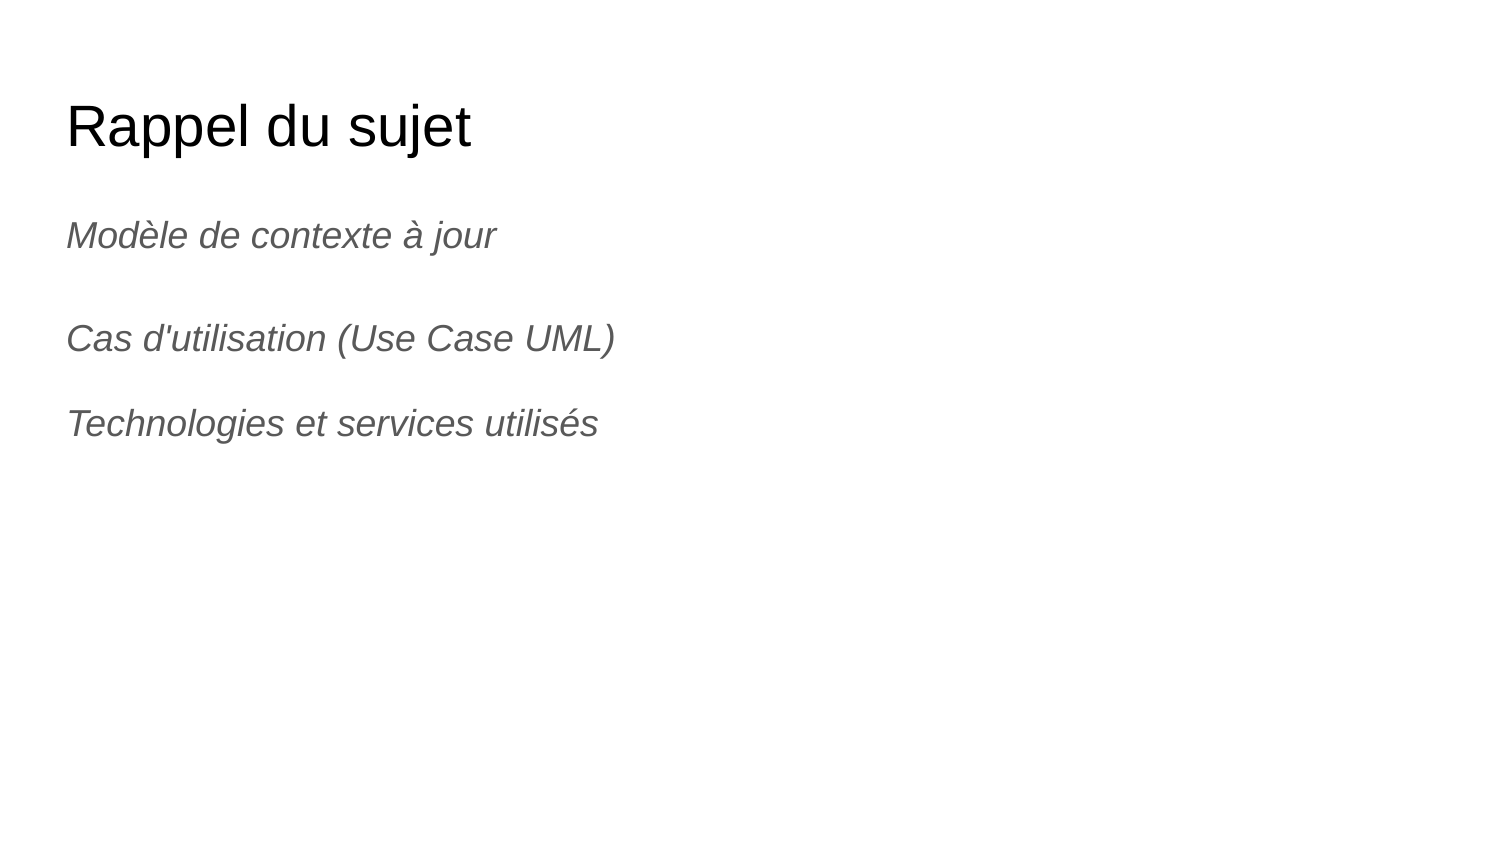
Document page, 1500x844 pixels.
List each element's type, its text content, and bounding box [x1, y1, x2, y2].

list Modèle de contexte à jour Cas d'utilisation (Use Case UML) Technologies et services utilisés [51, 189, 1449, 750]
title Rappel du sujet [51, 72, 1449, 167]
